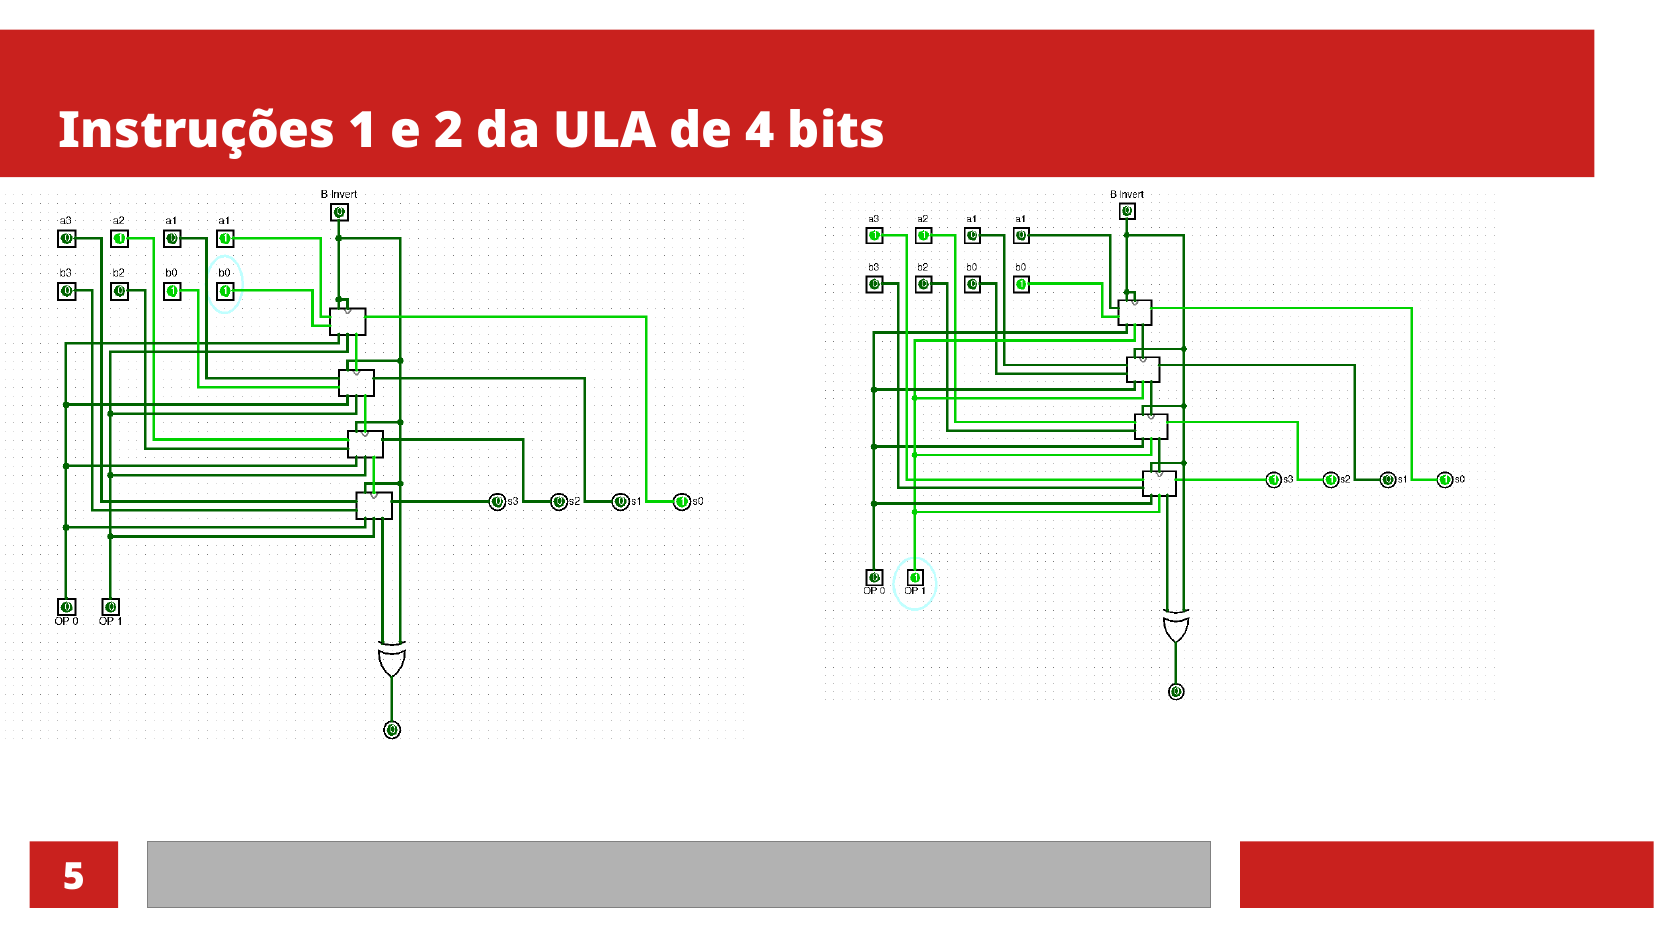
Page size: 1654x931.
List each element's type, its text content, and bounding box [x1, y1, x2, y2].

picture [820, 187, 1501, 706]
title Instruções 1 e 2 da ULA de 4 bits [59, 44, 1595, 163]
picture [4, 187, 751, 744]
